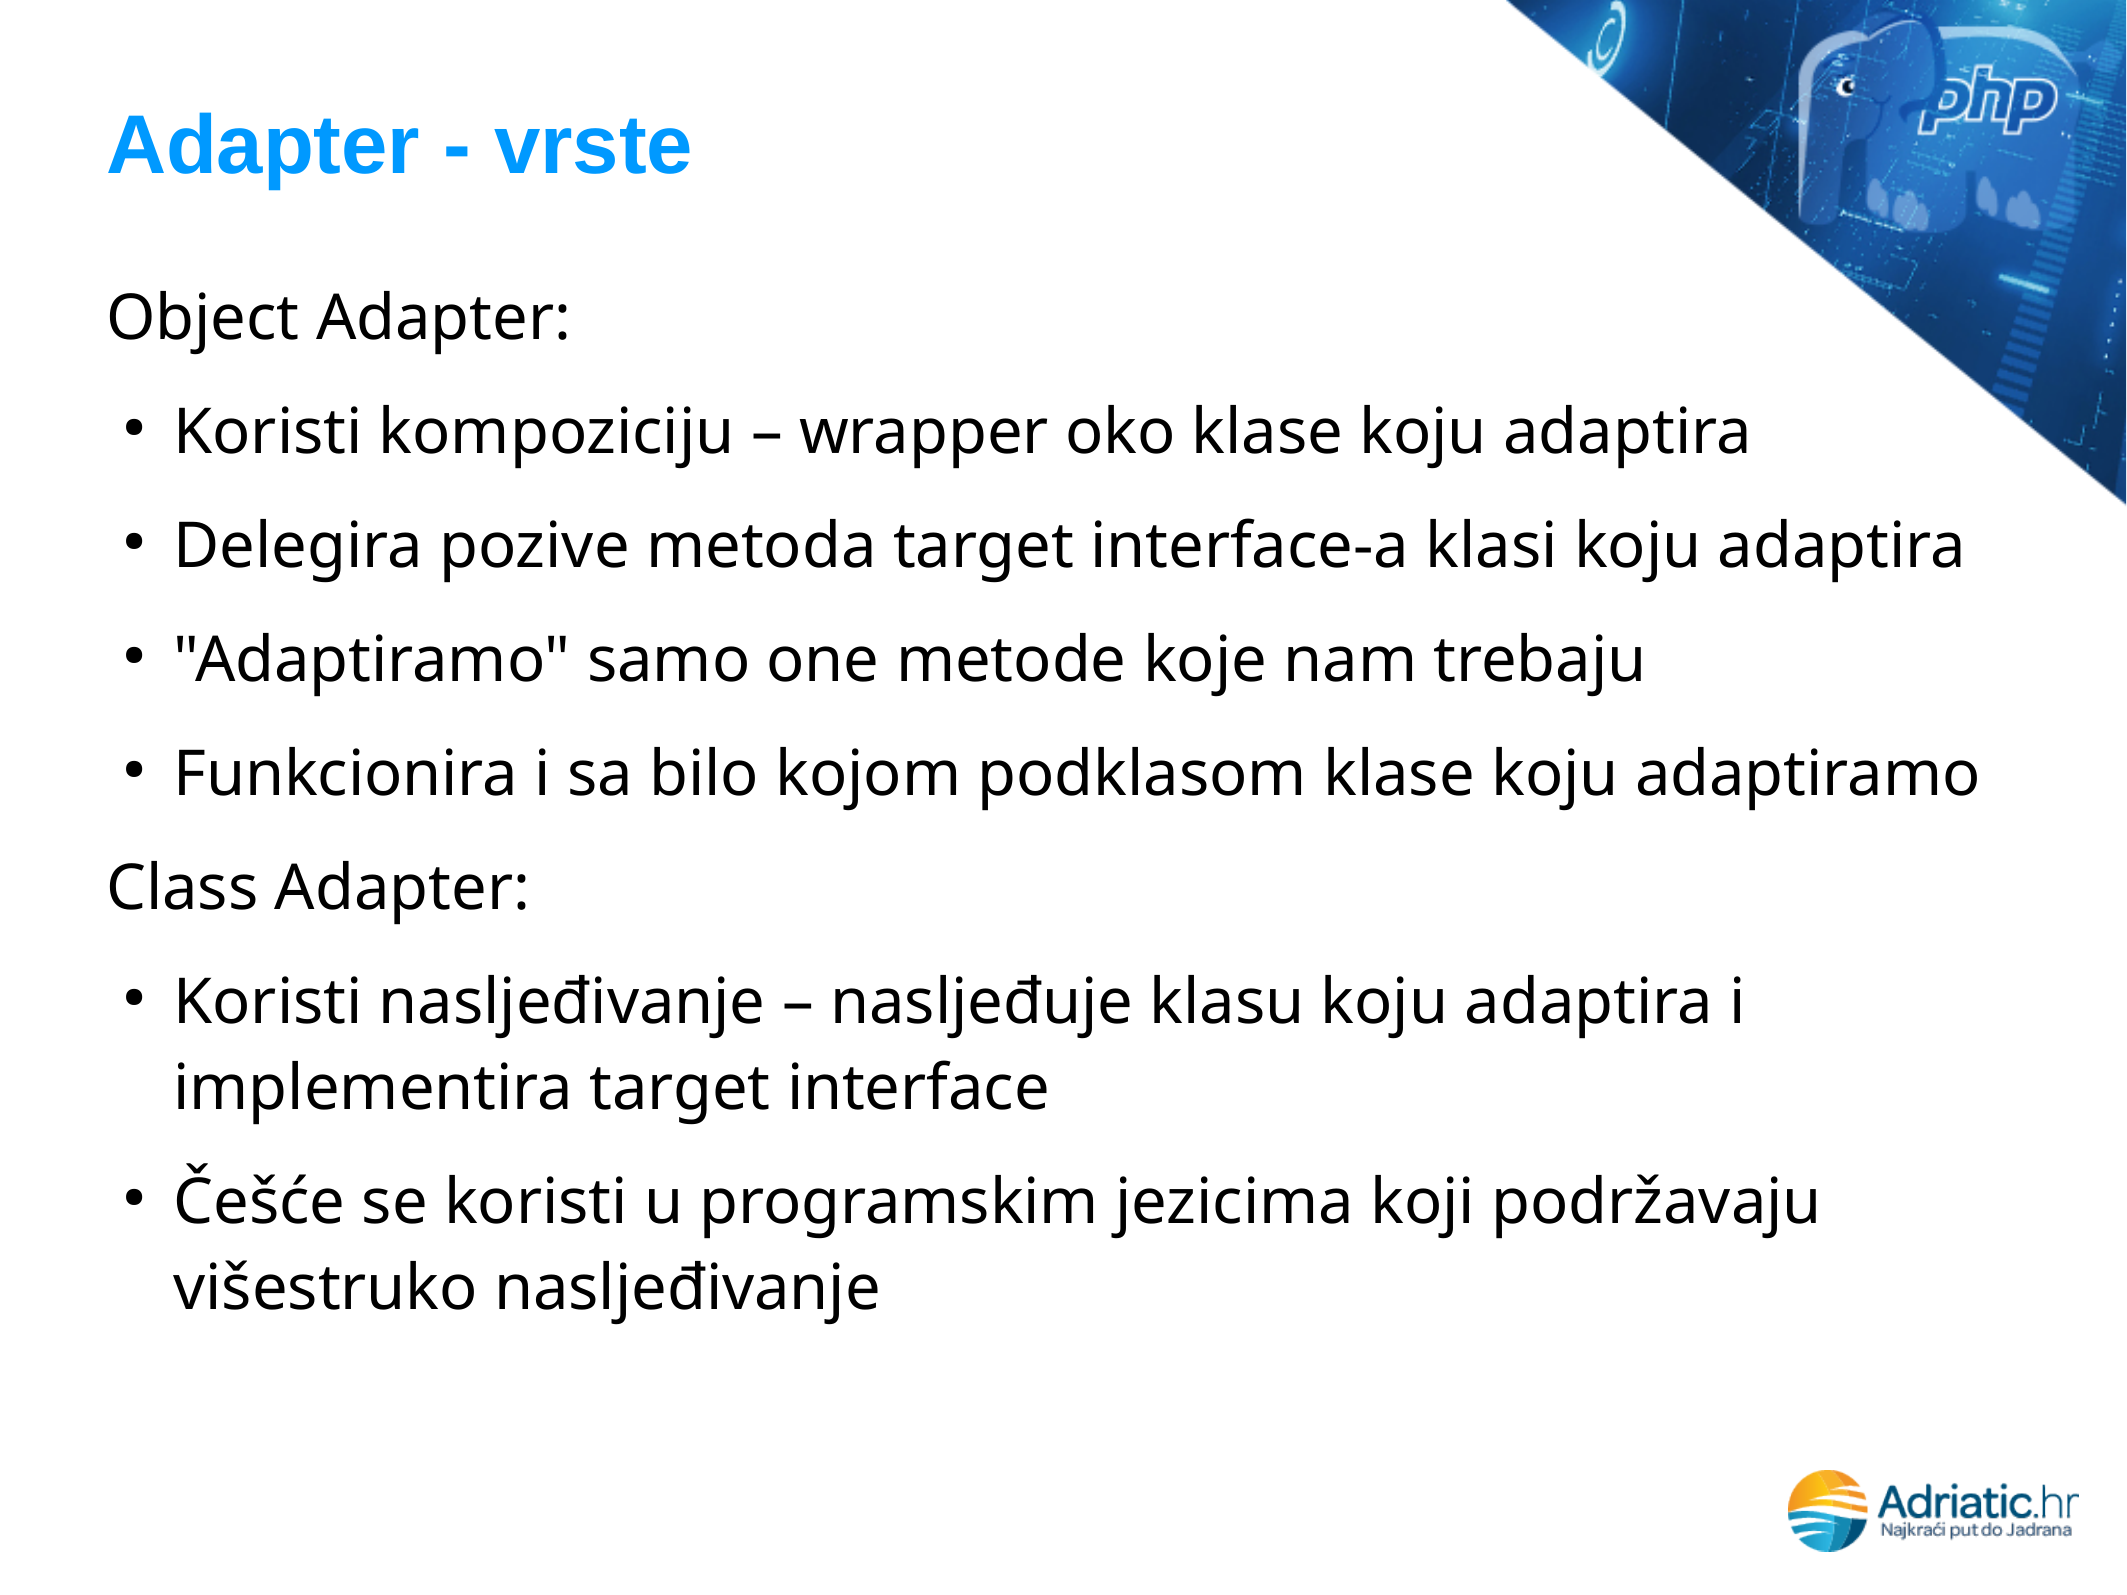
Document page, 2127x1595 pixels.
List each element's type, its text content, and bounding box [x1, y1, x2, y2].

picture [1788, 1470, 2079, 1552]
title Adapter - vrste [106, 70, 1630, 219]
picture [1505, 0, 2127, 625]
list Object Adapter: Koristi kompoziciju – wrapper oko klase koju adaptira Delegira pozive metoda target interface-a klasi koju adaptira "Adaptiramo" samo one metode koje nam trebaju Funkcionira i sa bilo kojom podklasom klase koju adaptiramo Class Adapter: Koristi nasljeđivanje – nasljeđuje klasu koju adaptira i implementira target interface Češće se koristi u programskim jezicima koji podržavaju višestruko nasljeđivanje [106, 271, 2020, 1453]
